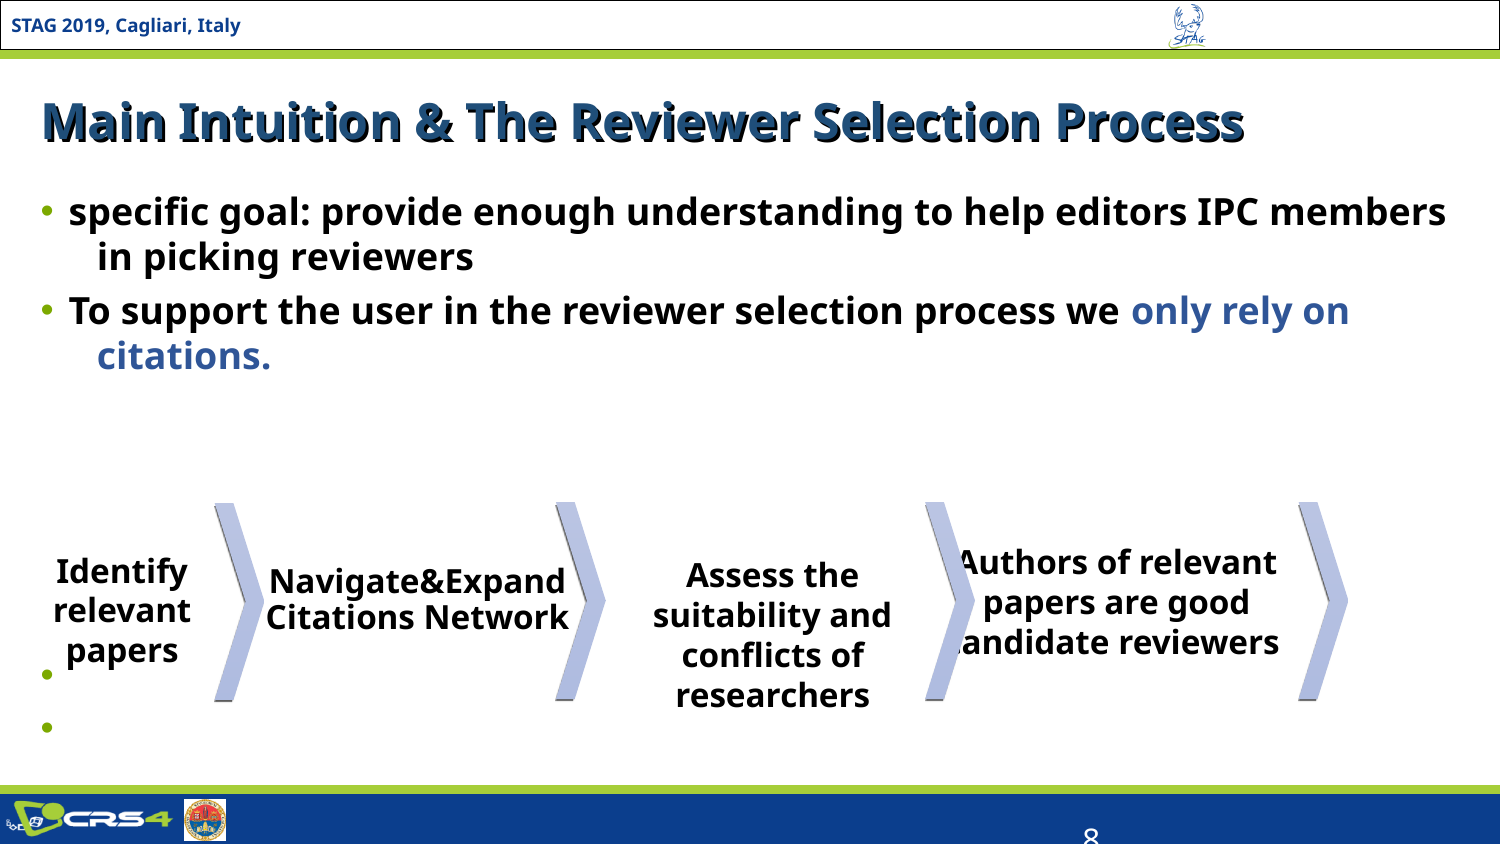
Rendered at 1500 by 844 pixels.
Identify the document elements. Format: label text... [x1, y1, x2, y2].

text_box [960, 552, 976, 649]
text_box Assess the suitability and conflicts of researchers [585, 546, 960, 684]
text_box [555, 502, 589, 595]
text_box Authors of relevant papers are good candidate reviewers [929, 533, 1352, 711]
text_box specific goal: provide enough understanding to help editors IPC members in picking reviewers To support the user in the reviewer selection process we only rely on citations. [29, 182, 1471, 786]
text_box [925, 684, 949, 700]
text_box [555, 606, 585, 700]
text_box [1298, 502, 1349, 700]
text_box Identify relevant papers [37, 542, 252, 719]
title Main Intuition & The Reviewer Selection Process [29, 58, 1471, 181]
text_box [214, 503, 265, 700]
text_box [925, 502, 958, 546]
text_box [1071, 815, 1384, 844]
text_box Navigate&Expand Citations Network [261, 525, 574, 676]
